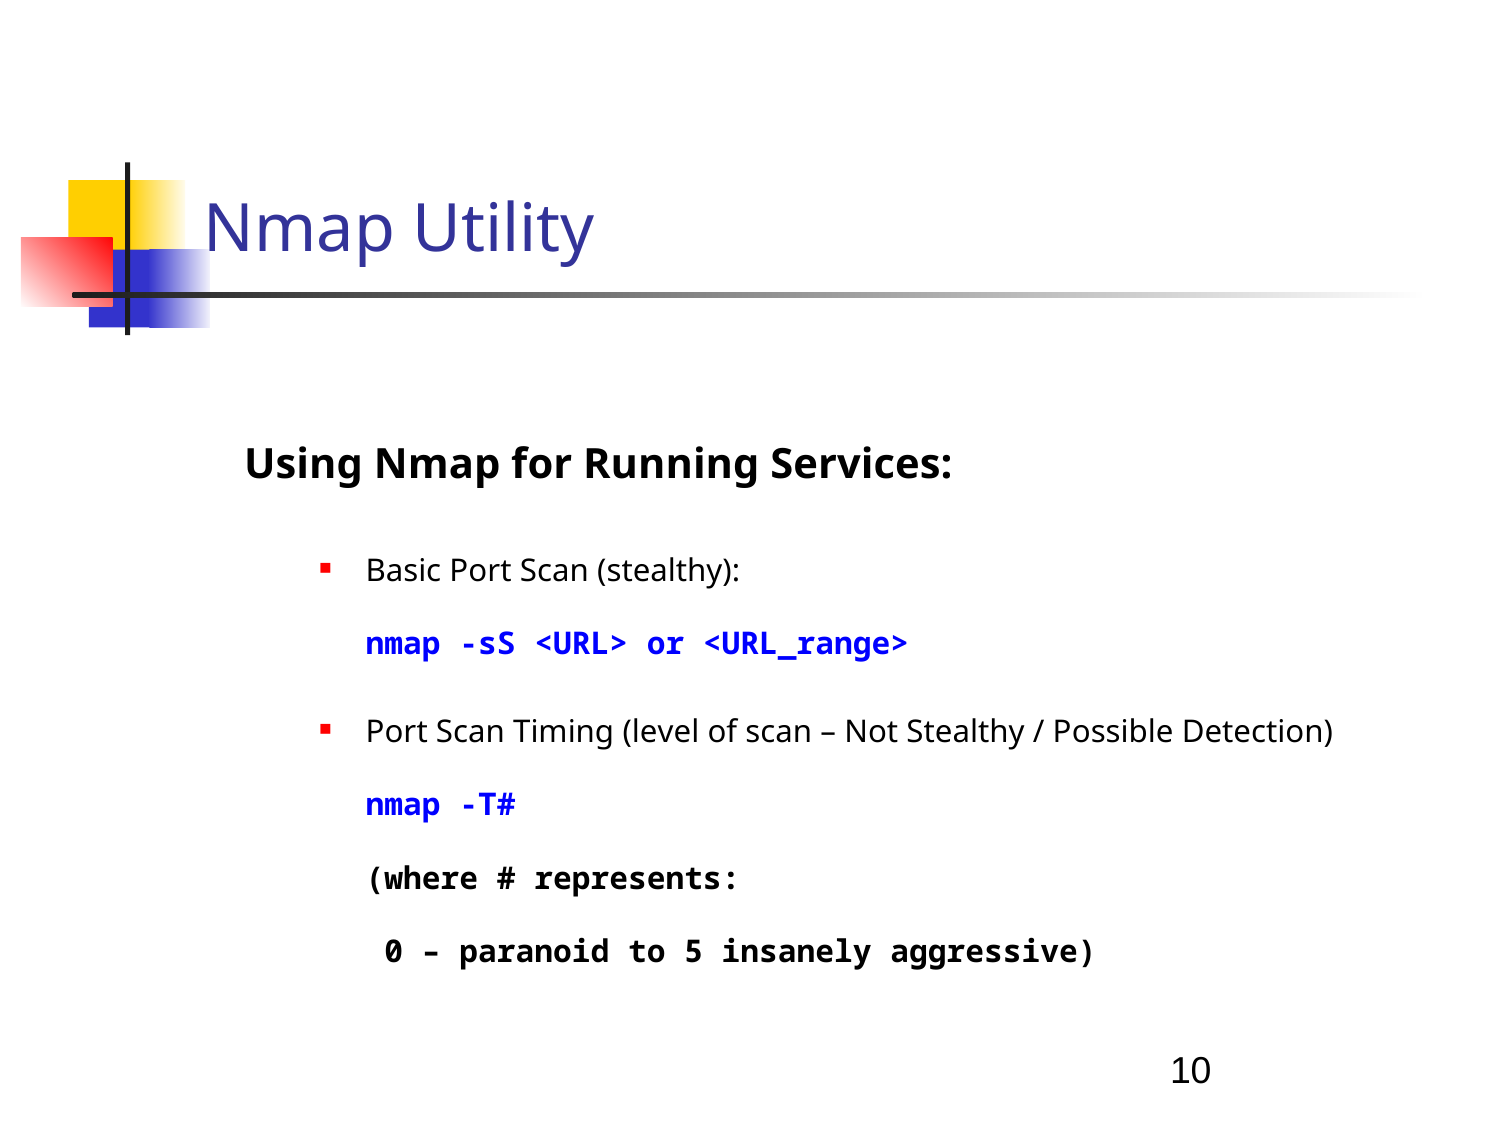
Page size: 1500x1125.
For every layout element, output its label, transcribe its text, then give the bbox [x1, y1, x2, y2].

list Using Nmap for Running Services: Basic Port Scan (stealthy): nmap -sS <URL> or <URL_range> Port Scan Timing (level of scan – Not Stealthy / Possible Detection) nmap -T# (where # represents: 0 – paranoid to 5 insanely aggressive) [229, 365, 1434, 1034]
title Nmap Utility [188, 35, 1468, 276]
